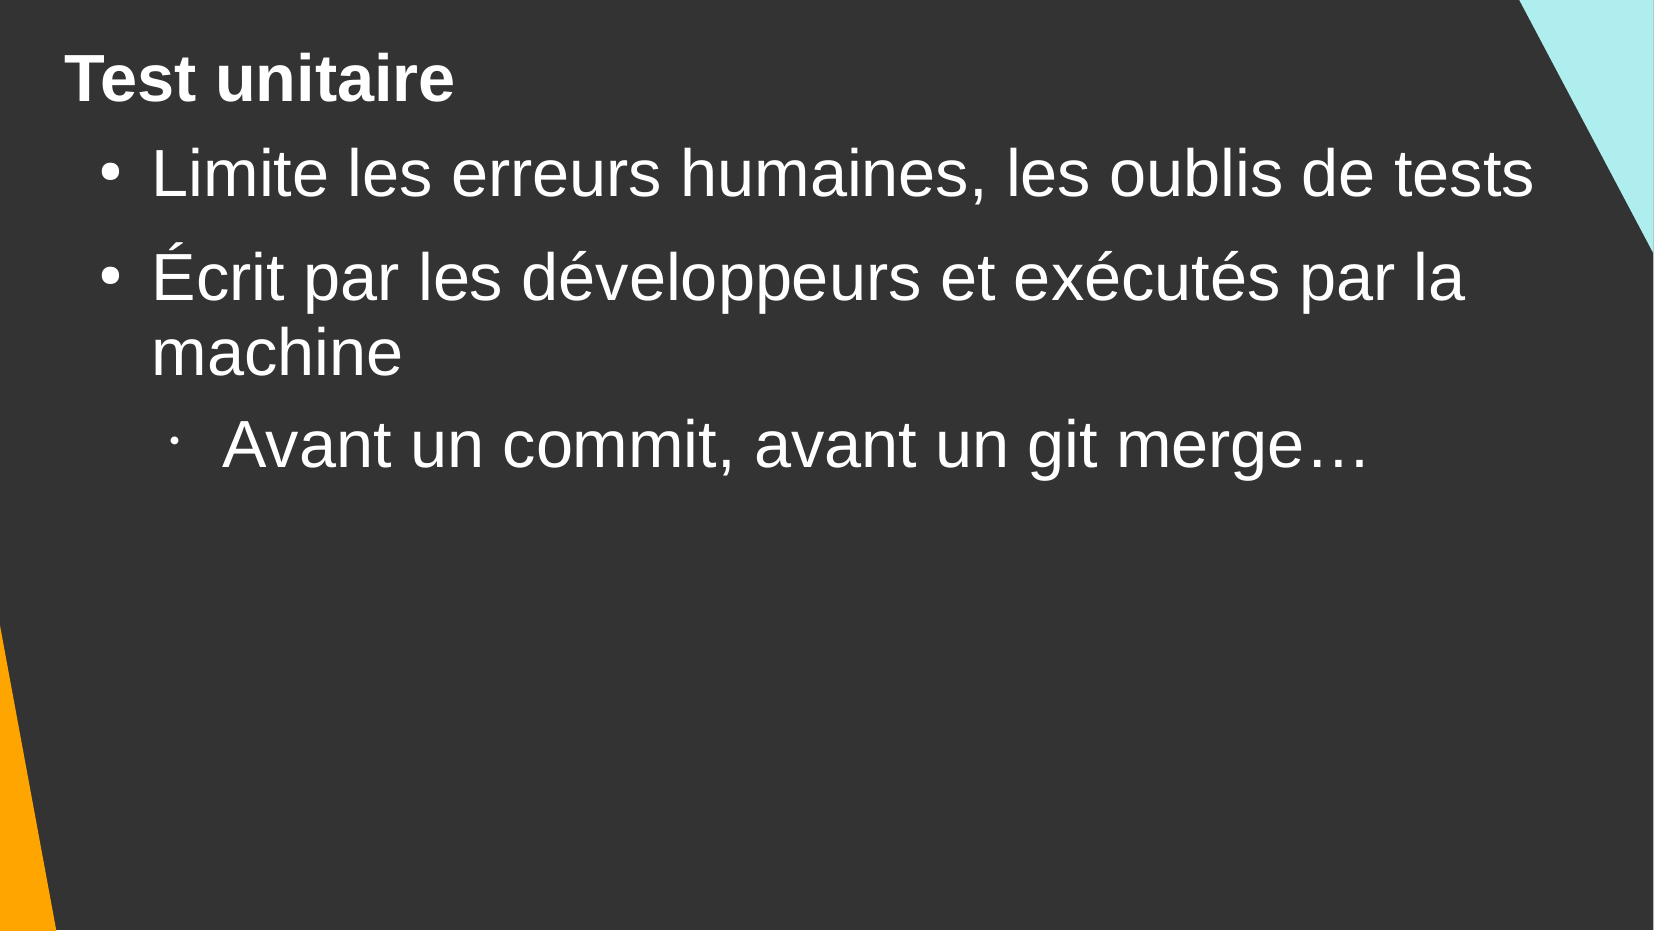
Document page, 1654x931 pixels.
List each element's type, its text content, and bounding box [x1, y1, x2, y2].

list Limite les erreurs humaines, les oublis de tests Écrit par les développeurs et exécutés par la machine Avant un commit, avant un git merge… [80, 135, 1620, 839]
text_box [0, 625, 57, 931]
title Test unitaire [64, 40, 1635, 116]
text_box [1519, 0, 1654, 255]
